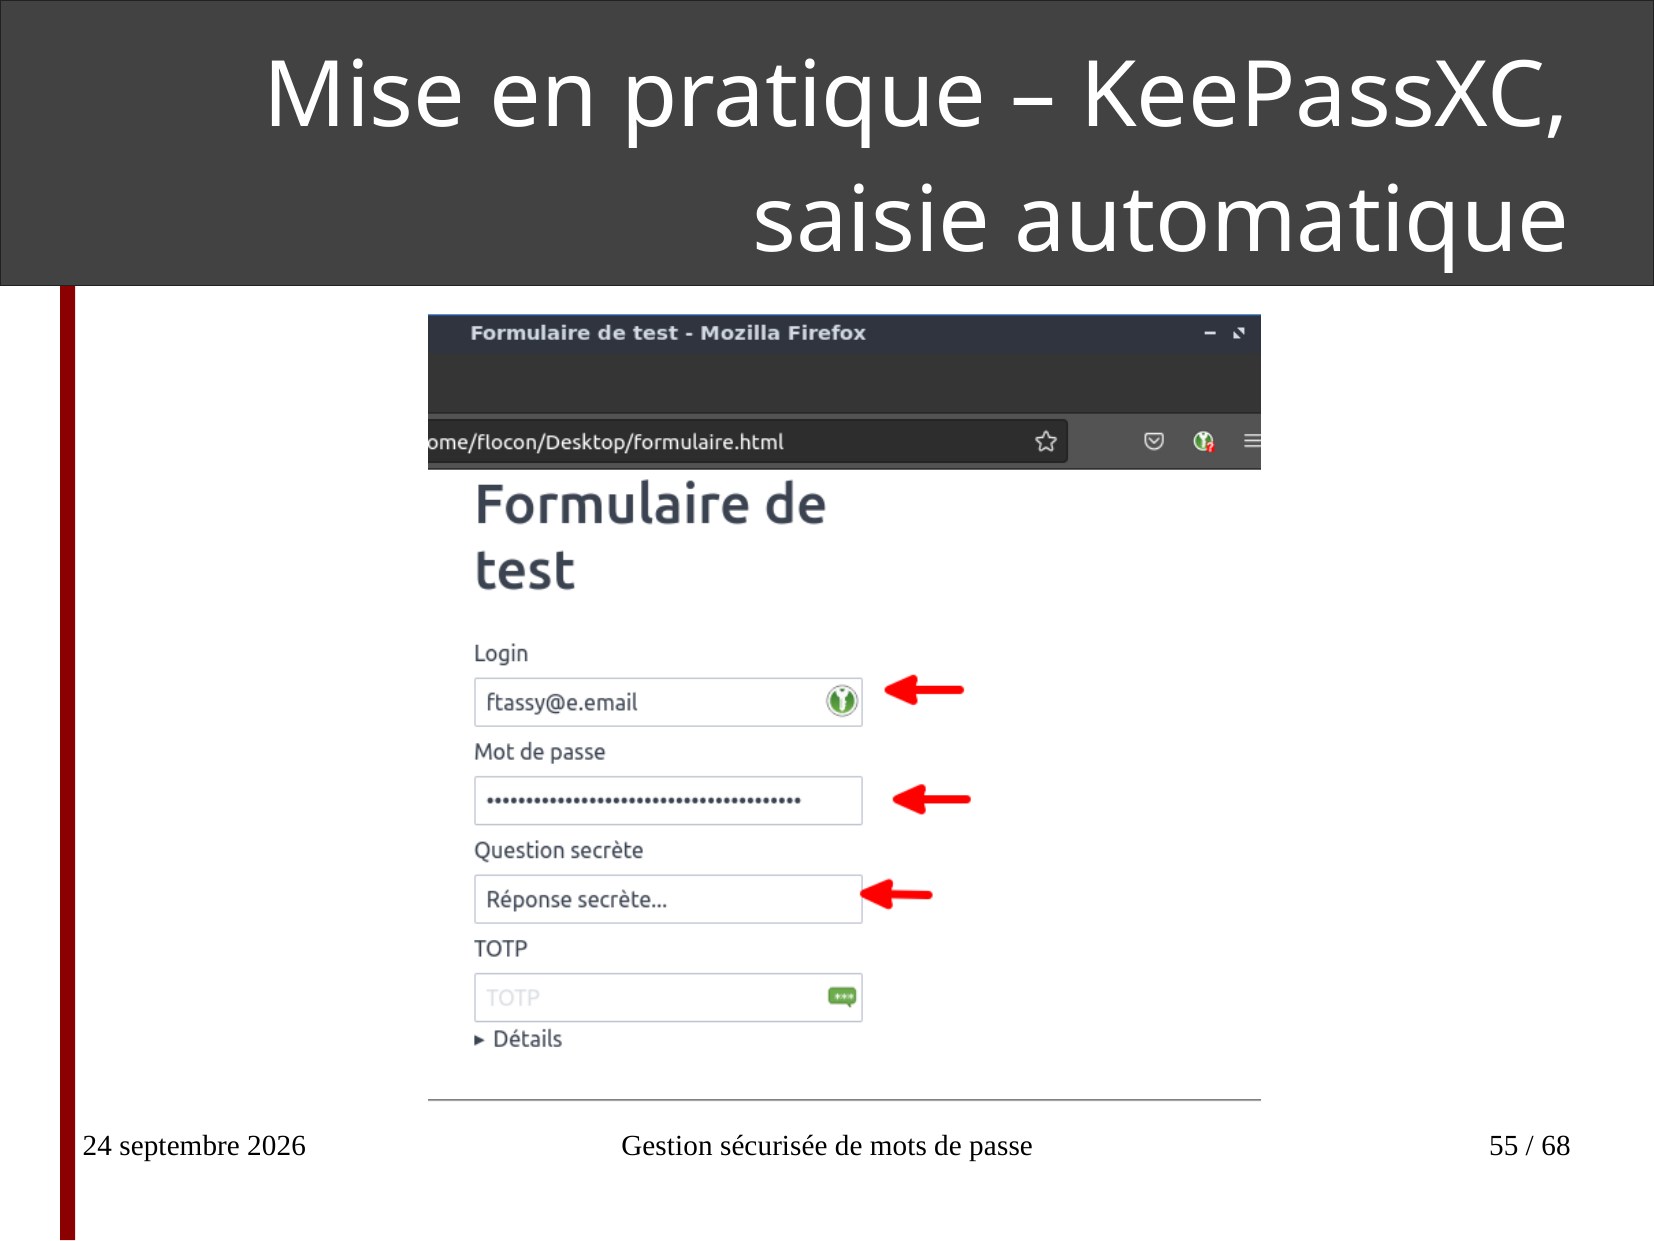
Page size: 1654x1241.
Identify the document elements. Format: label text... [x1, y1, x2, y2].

picture [428, 314, 1261, 1099]
title Mise en pratique – KeePassXC, saisie automatique [82, 27, 1571, 279]
